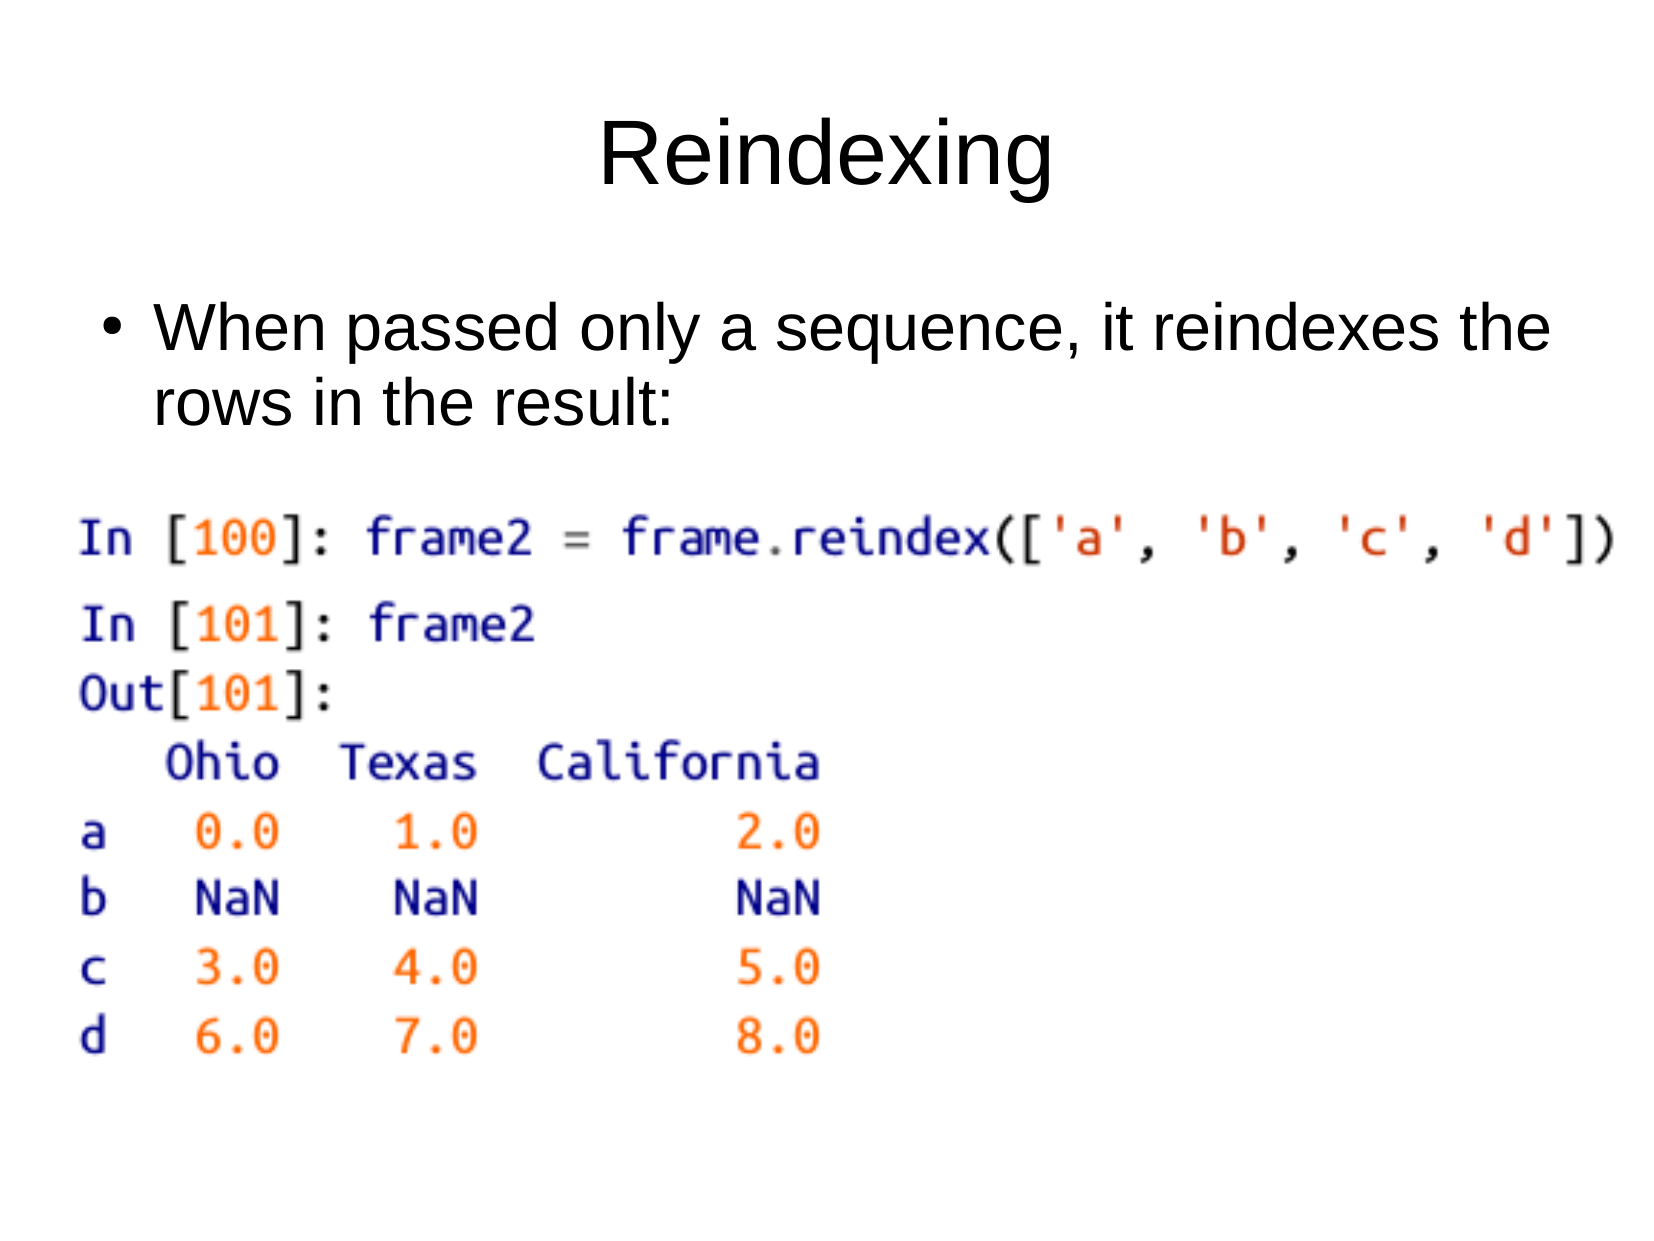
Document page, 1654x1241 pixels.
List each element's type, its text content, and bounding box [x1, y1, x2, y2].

title Reindexing [82, 49, 1571, 257]
list When passed only a sequence, it reindexes the rows in the result: [82, 290, 1571, 475]
picture [60, 475, 1631, 1081]
